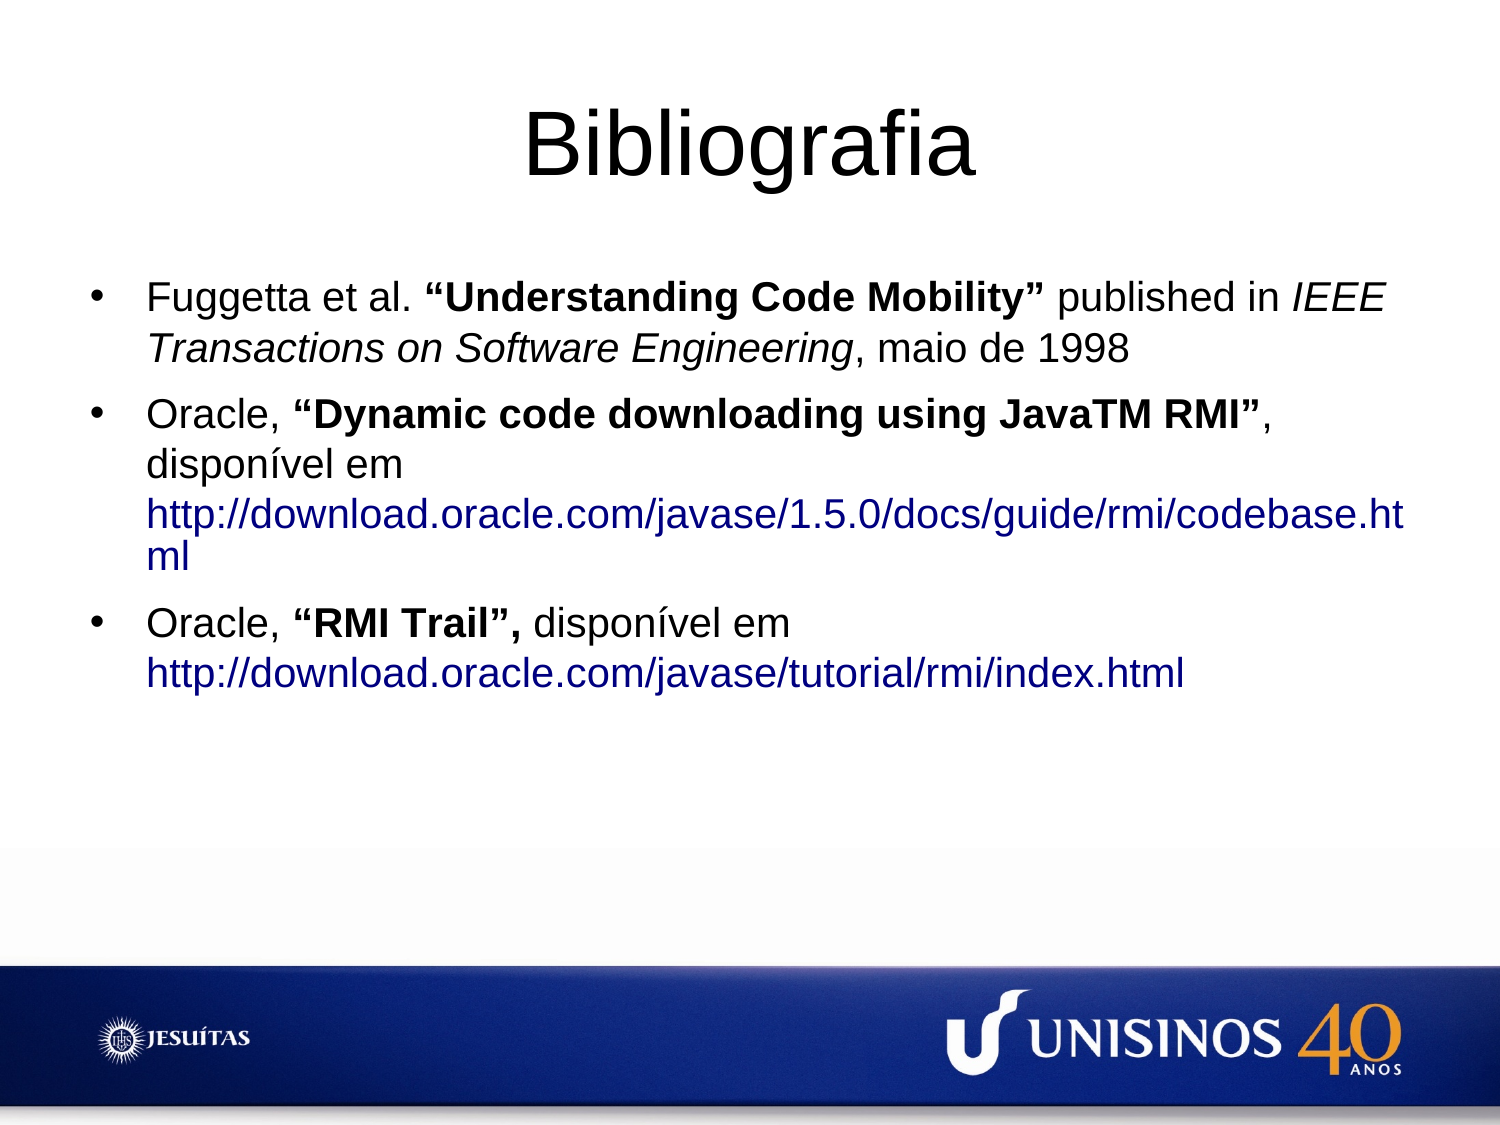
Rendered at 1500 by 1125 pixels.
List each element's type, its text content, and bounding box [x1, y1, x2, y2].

picture [0, 848, 1500, 1125]
title Bibliografia [75, 45, 1426, 233]
list Fuggetta et al. “Understanding Code Mobility” published in IEEE Transactions on Software Engineering, maio de 1998 Oracle, “Dynamic code downloading using JavaTM RMI”, disponível em http://download.oracle.com/javase/1.5.0/docs/guide/rmi/codebase.html Oracle, “RMI Trail”, disponível em http://download.oracle.com/javase/tutorial/rmi/index.html [75, 262, 1426, 1006]
